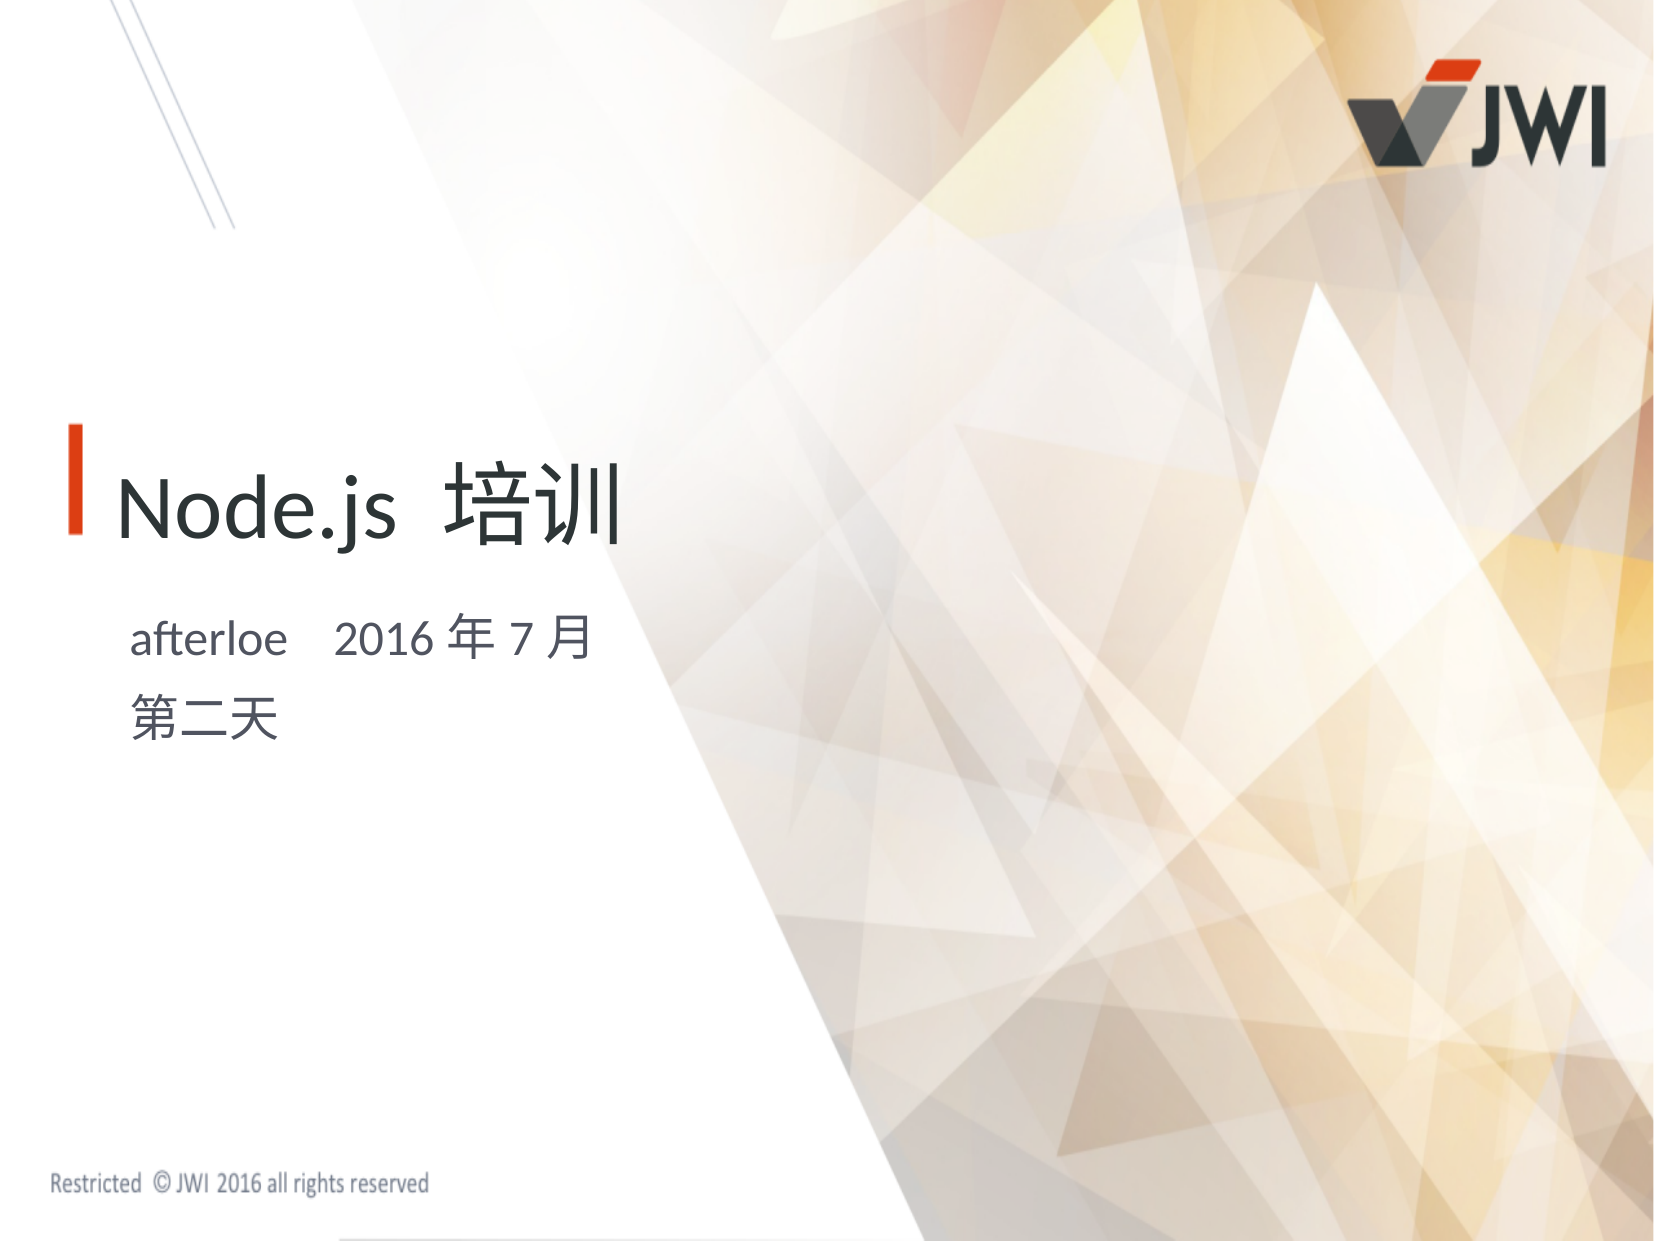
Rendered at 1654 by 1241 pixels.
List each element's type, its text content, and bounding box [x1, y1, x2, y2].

picture [0, 0, 1654, 1241]
title Node.js 培训 [100, 387, 1270, 565]
subtitle afterloe 2016年7月 第二天 [114, 598, 845, 898]
